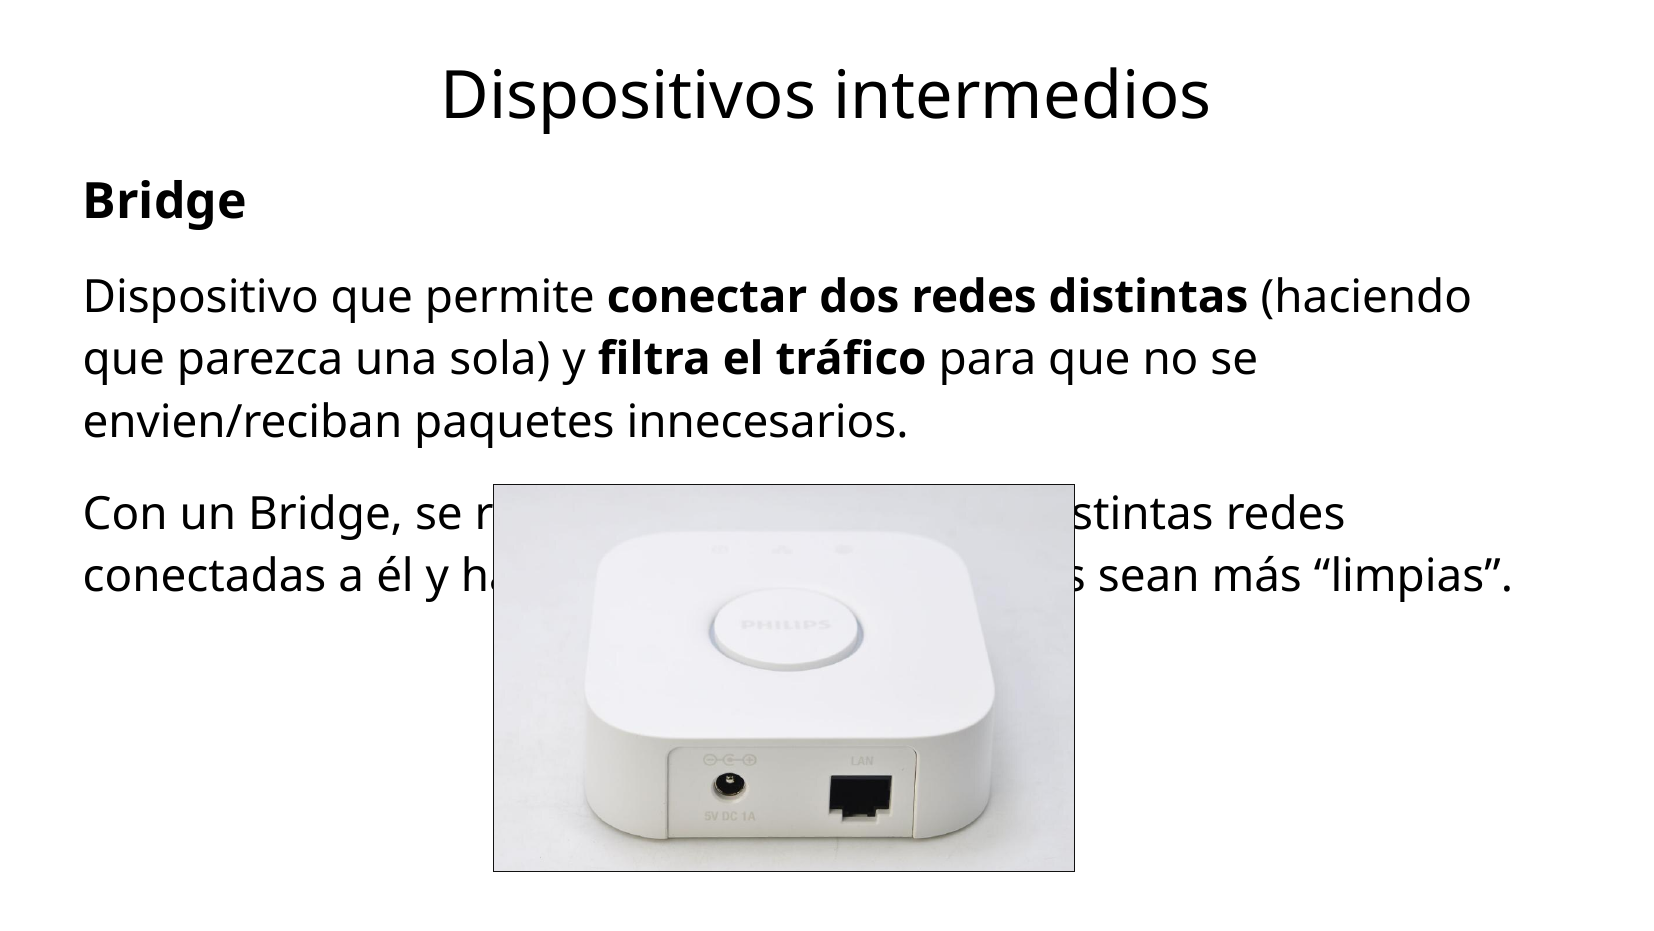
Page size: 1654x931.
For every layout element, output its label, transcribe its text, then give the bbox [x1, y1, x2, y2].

picture [493, 484, 1075, 872]
title Dispositivos intermedios [82, 37, 1571, 148]
list Bridge Dispositivo que permite conectar dos redes distintas (haciendo que parezca una sola) y filtra el tráfico para que no se envien/reciban paquetes innecesarios. Con un Bridge, se reduce el tráfico entre las distintas redes conectadas a él y hace que las comunicaciones sean más “limpias”. [82, 165, 1565, 845]
